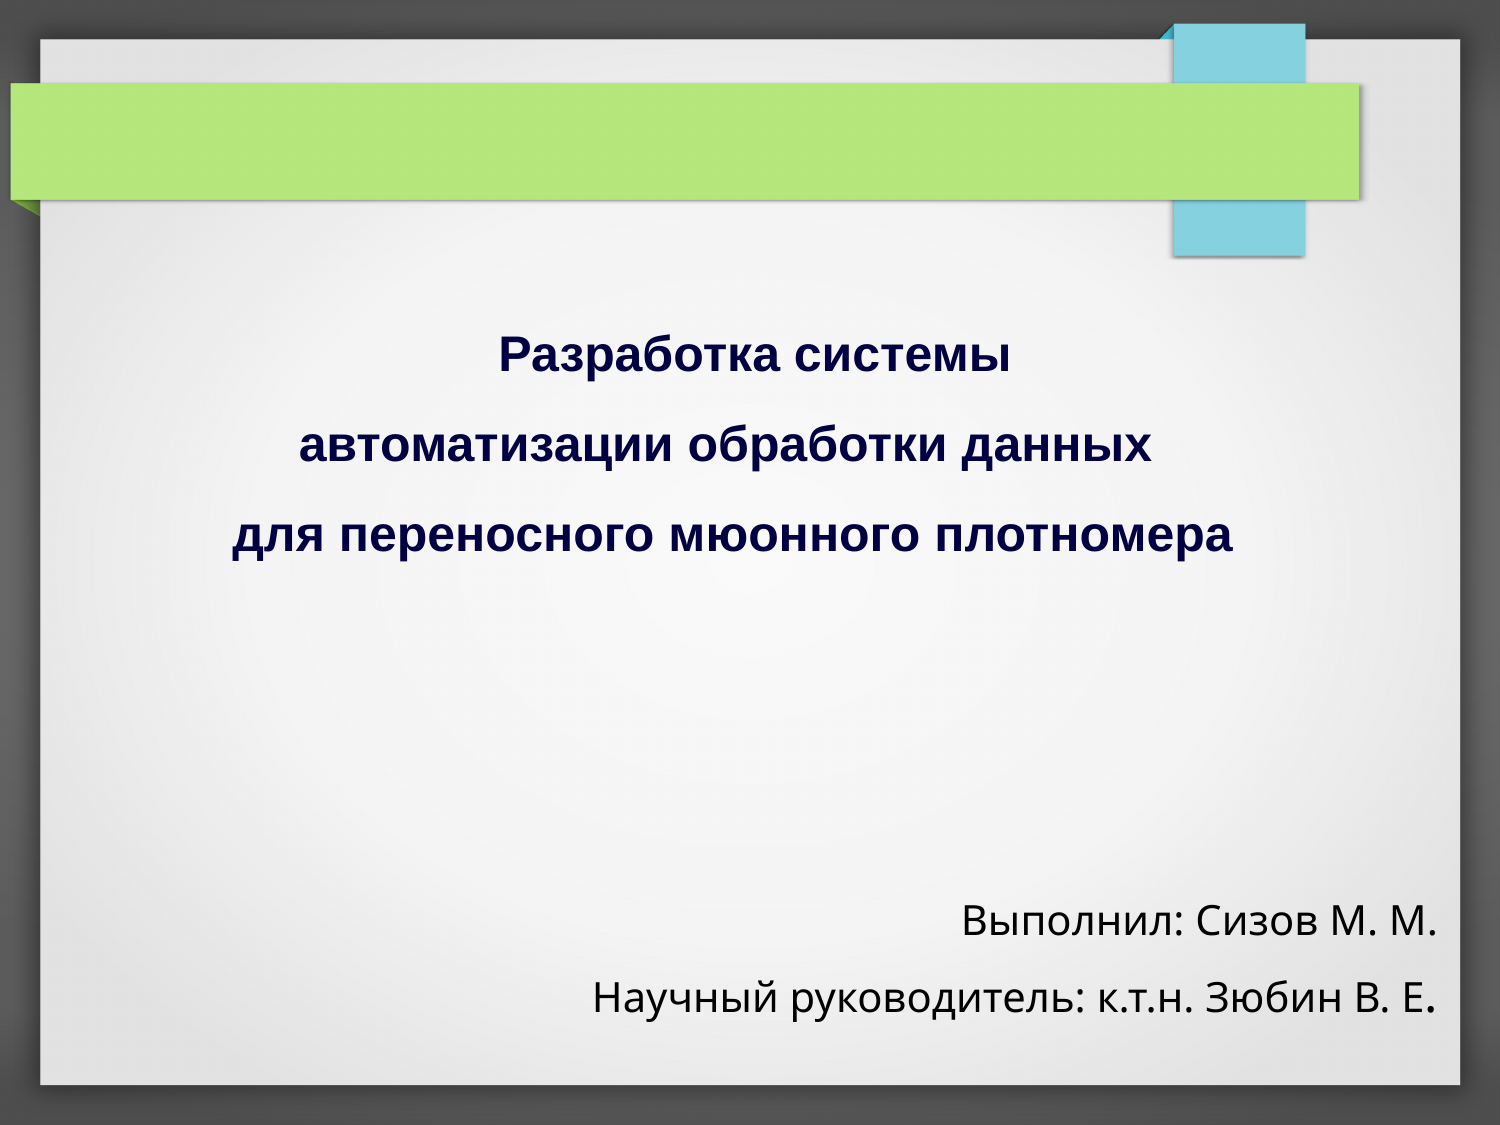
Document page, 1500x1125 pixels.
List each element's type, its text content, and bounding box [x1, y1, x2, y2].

picture [0, 0, 1500, 1125]
title Разработка системы автоматизации обработки данных для переносного мюонного плотномера [95, 283, 1371, 569]
subtitle Выполнил: Сизов М. М. Научный руководитель: к.т.н. Зюбин В. Е. [295, 885, 1453, 1051]
